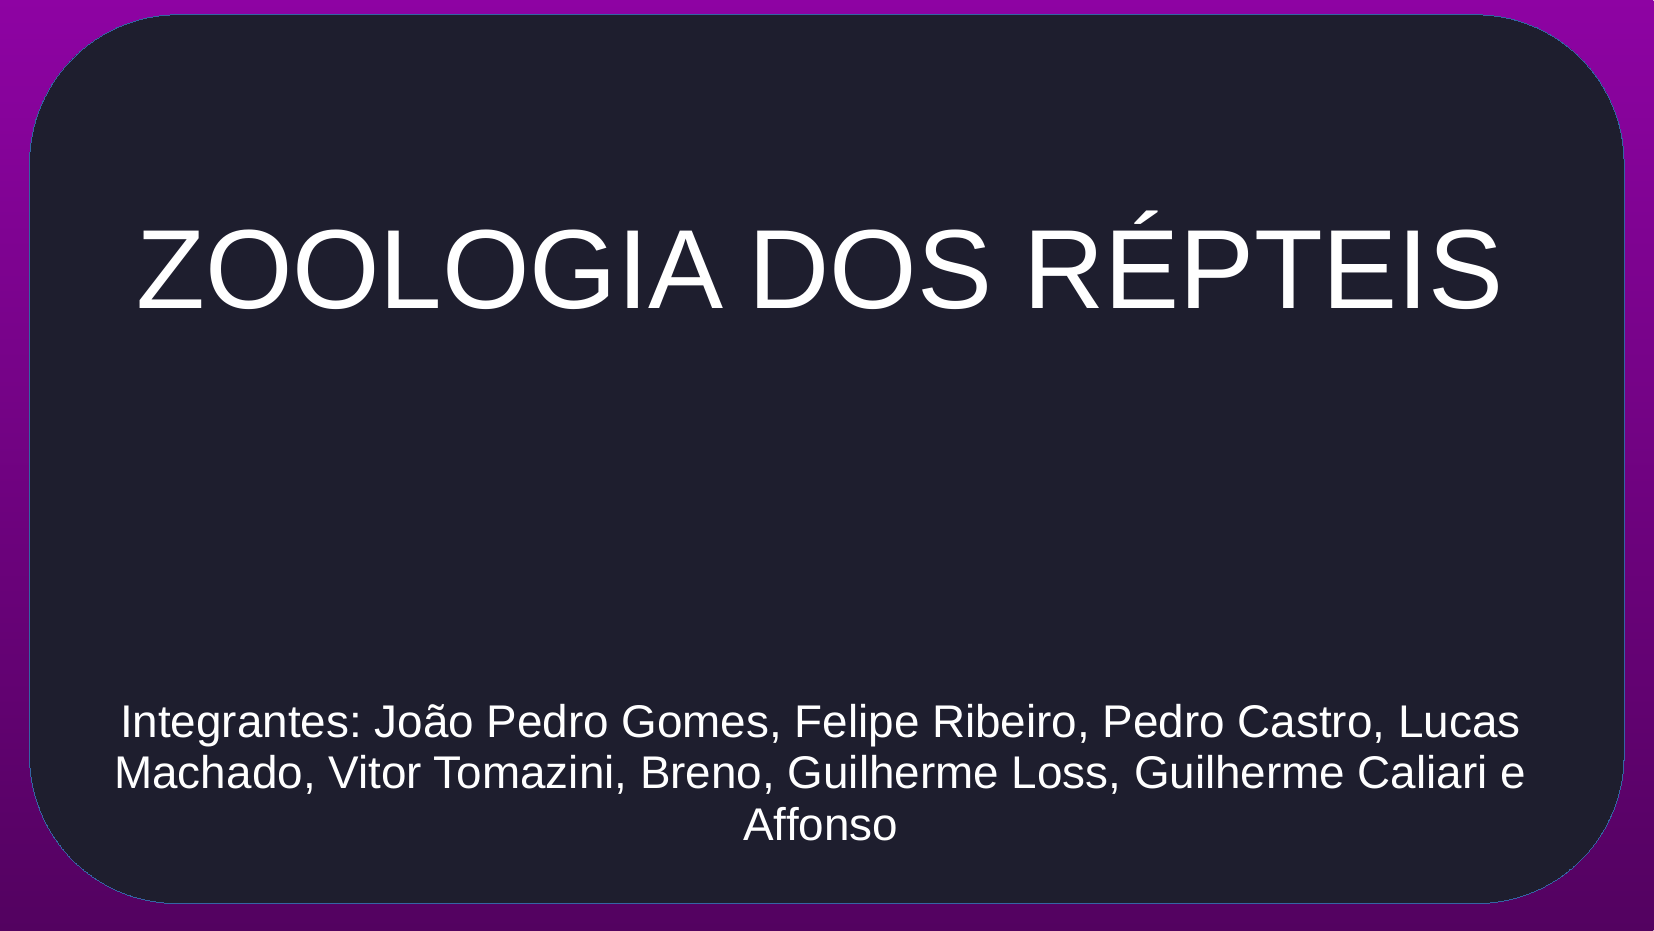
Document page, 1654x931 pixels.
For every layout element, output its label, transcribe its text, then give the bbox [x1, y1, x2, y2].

text_box [29, 14, 1625, 904]
title ZOOLOGIA DOS RÉPTEIS [76, 192, 1565, 348]
subtitle Integrantes: João Pedro Gomes, Felipe Ribeiro, Pedro Castro, Lucas Machado, Vitor Tomazini, Breno, Guilherme Loss, Guilherme Caliari e Affonso [76, 689, 1565, 857]
